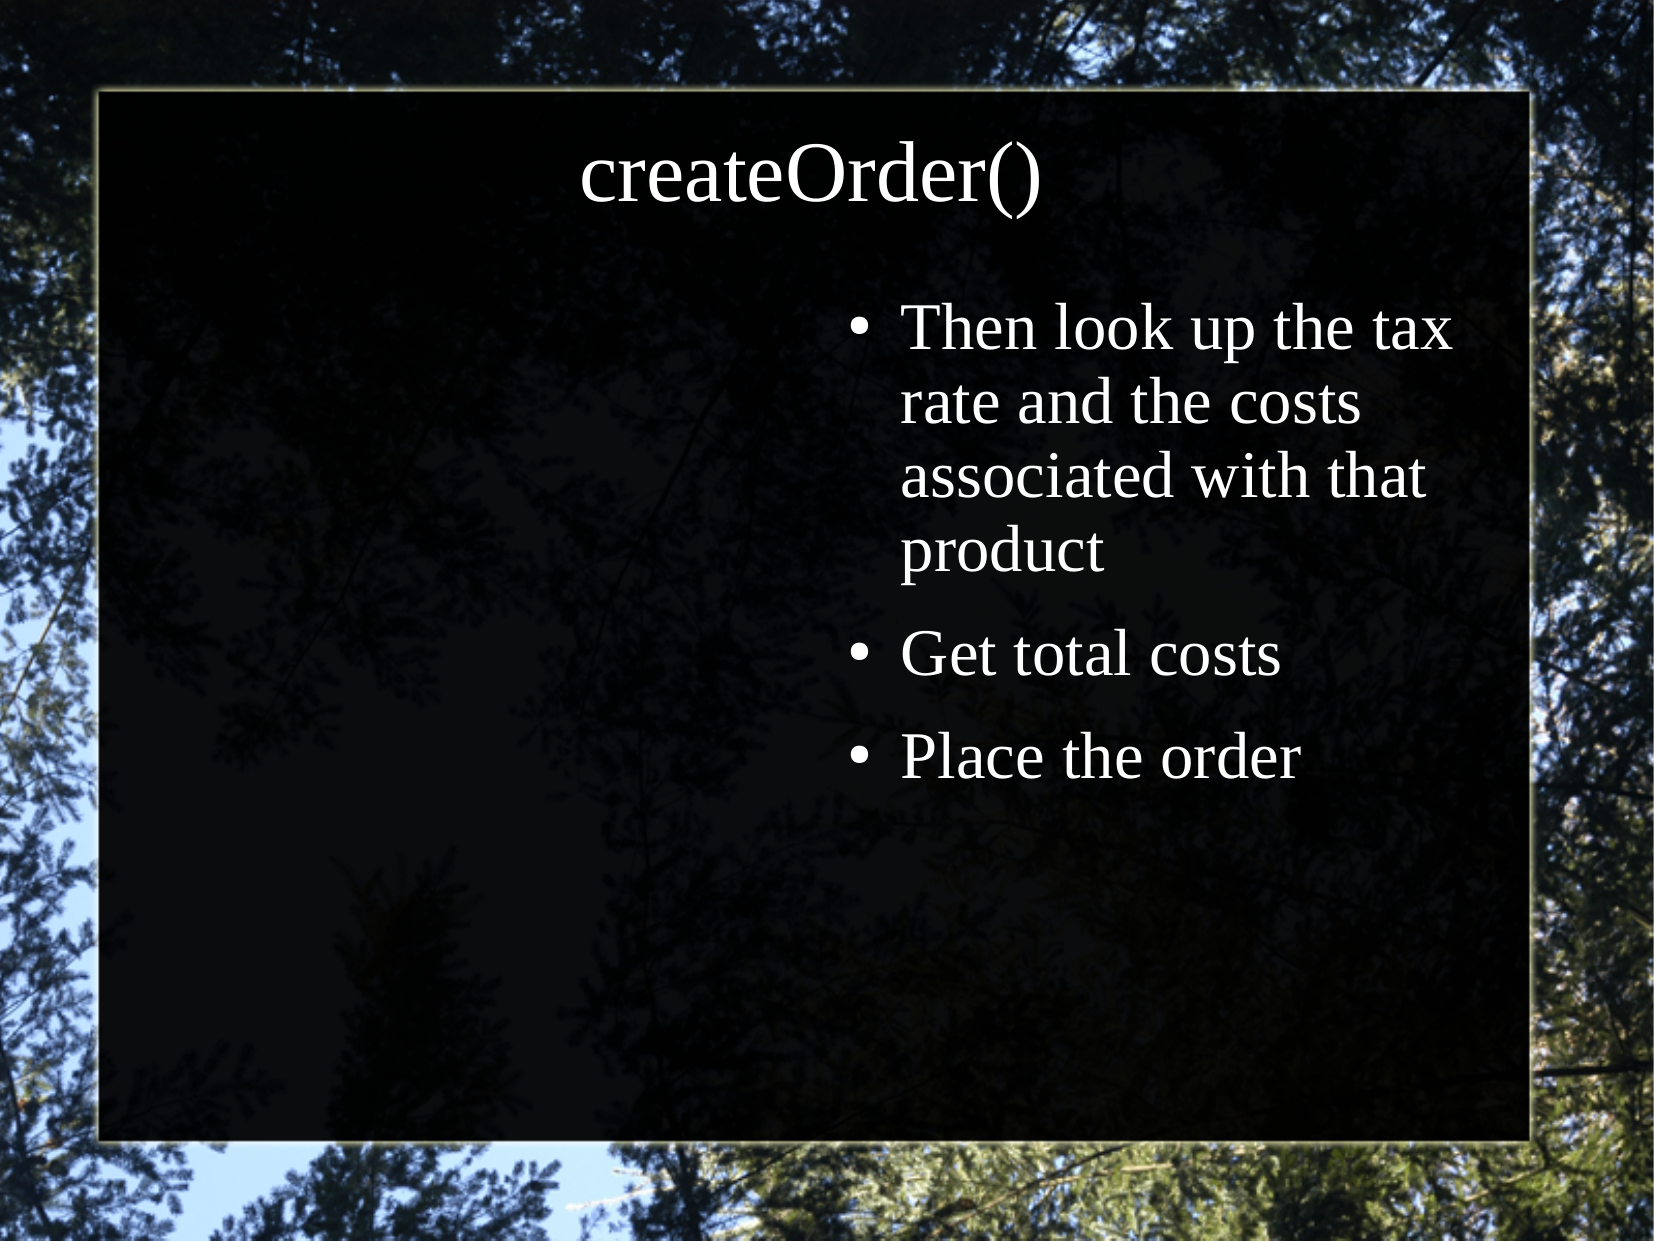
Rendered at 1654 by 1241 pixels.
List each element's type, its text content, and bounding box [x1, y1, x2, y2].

list Then look up the tax rate and the costs associated with that product Get total costs Place the order [829, 290, 1536, 1123]
picture [0, 0, 1654, 1241]
title createOrder() [88, 88, 1536, 257]
